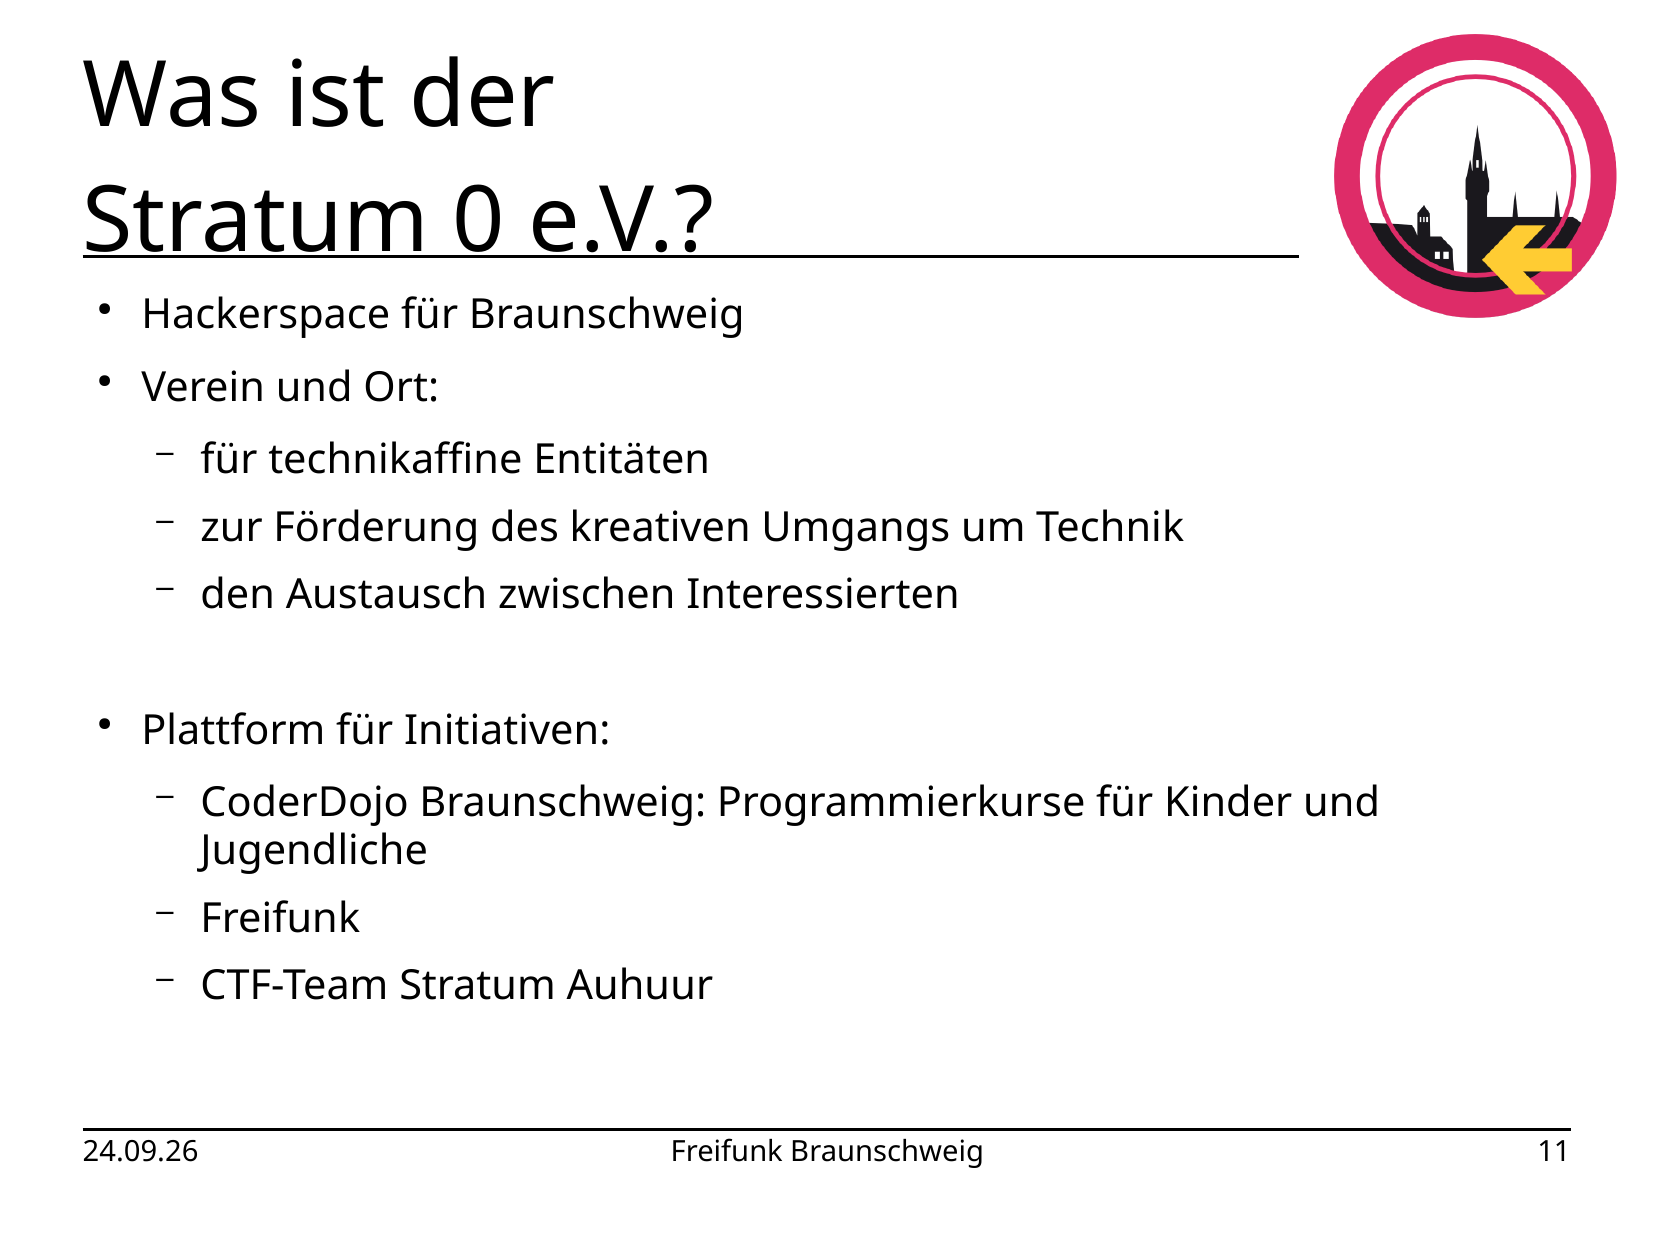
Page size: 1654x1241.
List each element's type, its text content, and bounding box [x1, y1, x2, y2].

title Was ist der Stratum 0 e.V.? [82, 45, 1300, 261]
list Hackerspace für Braunschweig Verein und Ort: für technikaffine Entitäten zur Förderung des kreativen Umgangs um Technik den Austausch zwischen Interessierten Plattform für Initiativen: CoderDojo Braunschweig: Programmierkurse für Kinder und Jugendliche Freifunk CTF-Team Stratum Auhuur [82, 290, 1538, 1010]
picture [1331, 32, 1619, 319]
